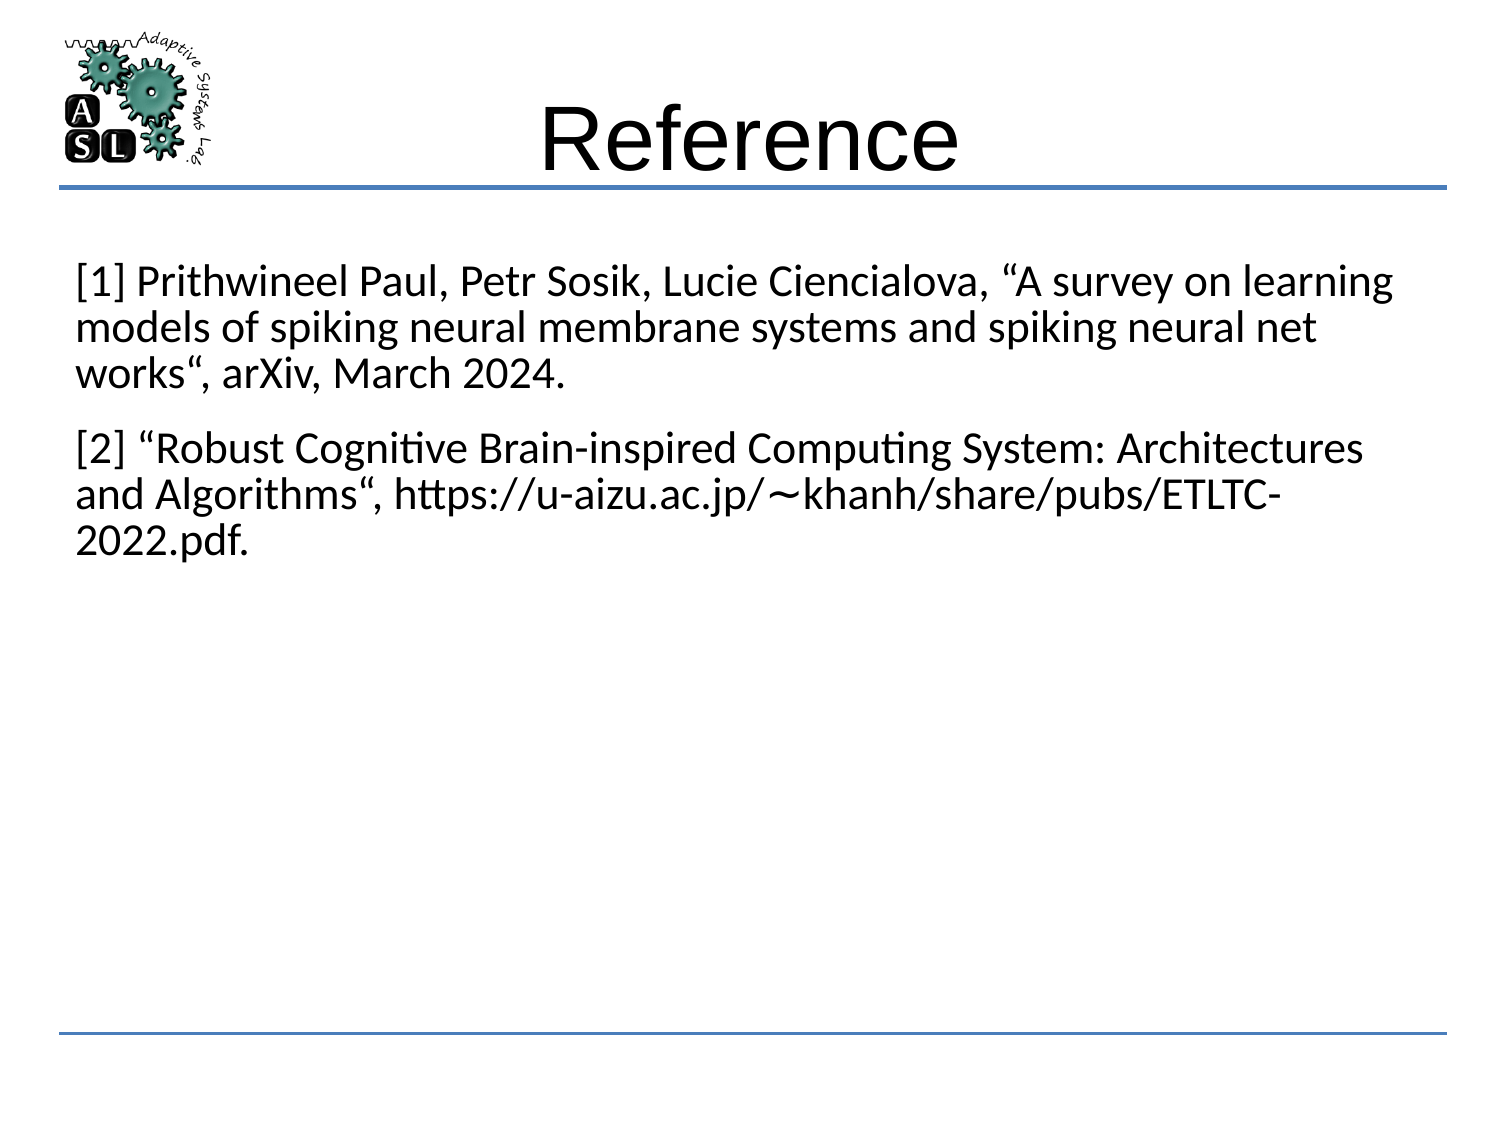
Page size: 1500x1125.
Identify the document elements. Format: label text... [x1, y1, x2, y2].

list [1] Prithwineel Paul, Petr Sosik, Lucie Ciencialova, “A survey on learning models of spiking neural membrane systems and spiking neural net works“, arXiv, March 2024. [2] “Robust Cognitive Brain-inspired Computing System: Architectures and Algorithms“, https://u-aizu.ac.jp/∼khanh/share/pubs/ETLTC-2022.pdf. [75, 262, 1425, 1005]
title Reference [75, 45, 1425, 233]
picture [58, 30, 211, 169]
